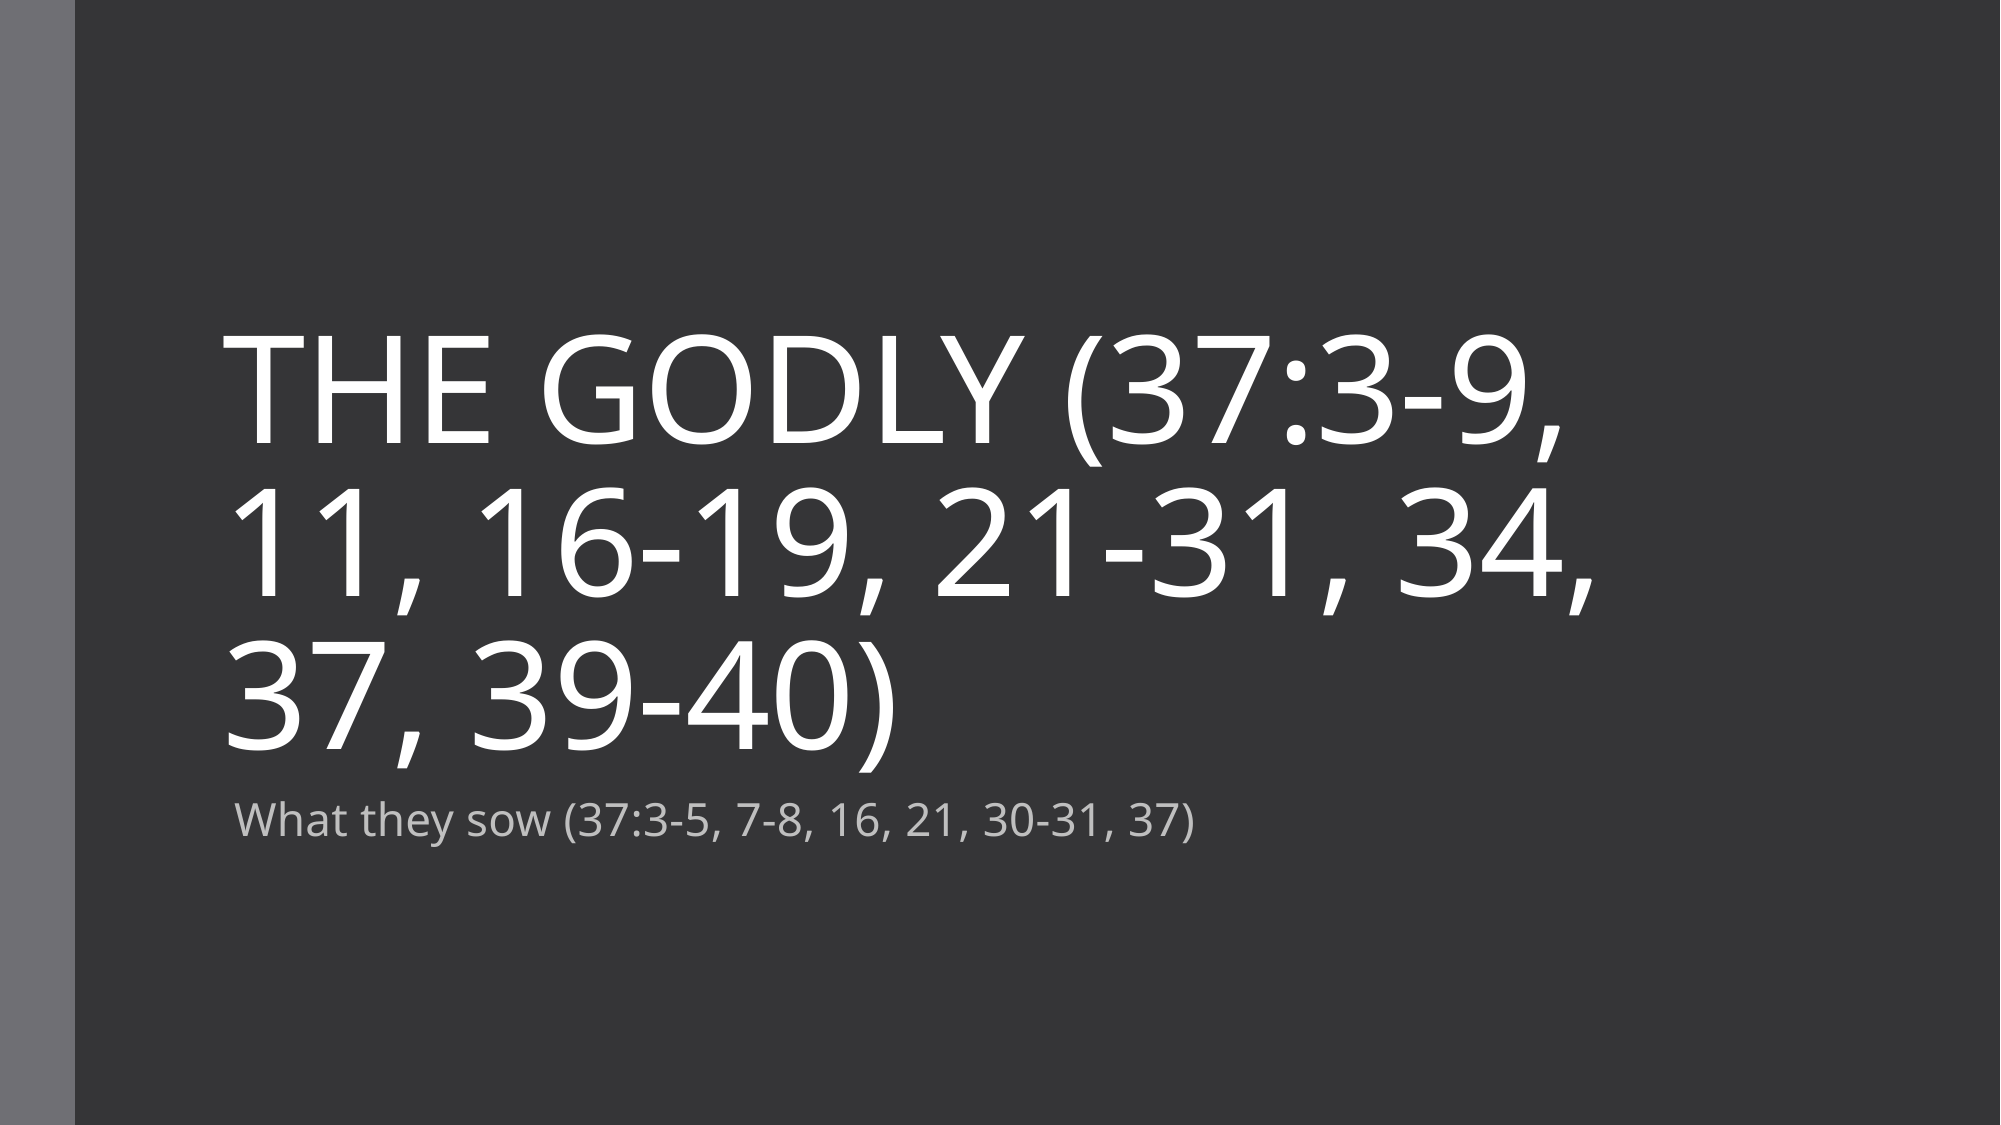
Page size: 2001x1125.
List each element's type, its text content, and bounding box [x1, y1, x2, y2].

title THE GODLY (37:3-9, 11, 16-19, 21-31, 34, 37, 39-40) [206, 124, 1752, 787]
subtitle What they sow (37:3-5, 7-8, 16, 21, 30-31, 37) [206, 787, 1752, 1066]
